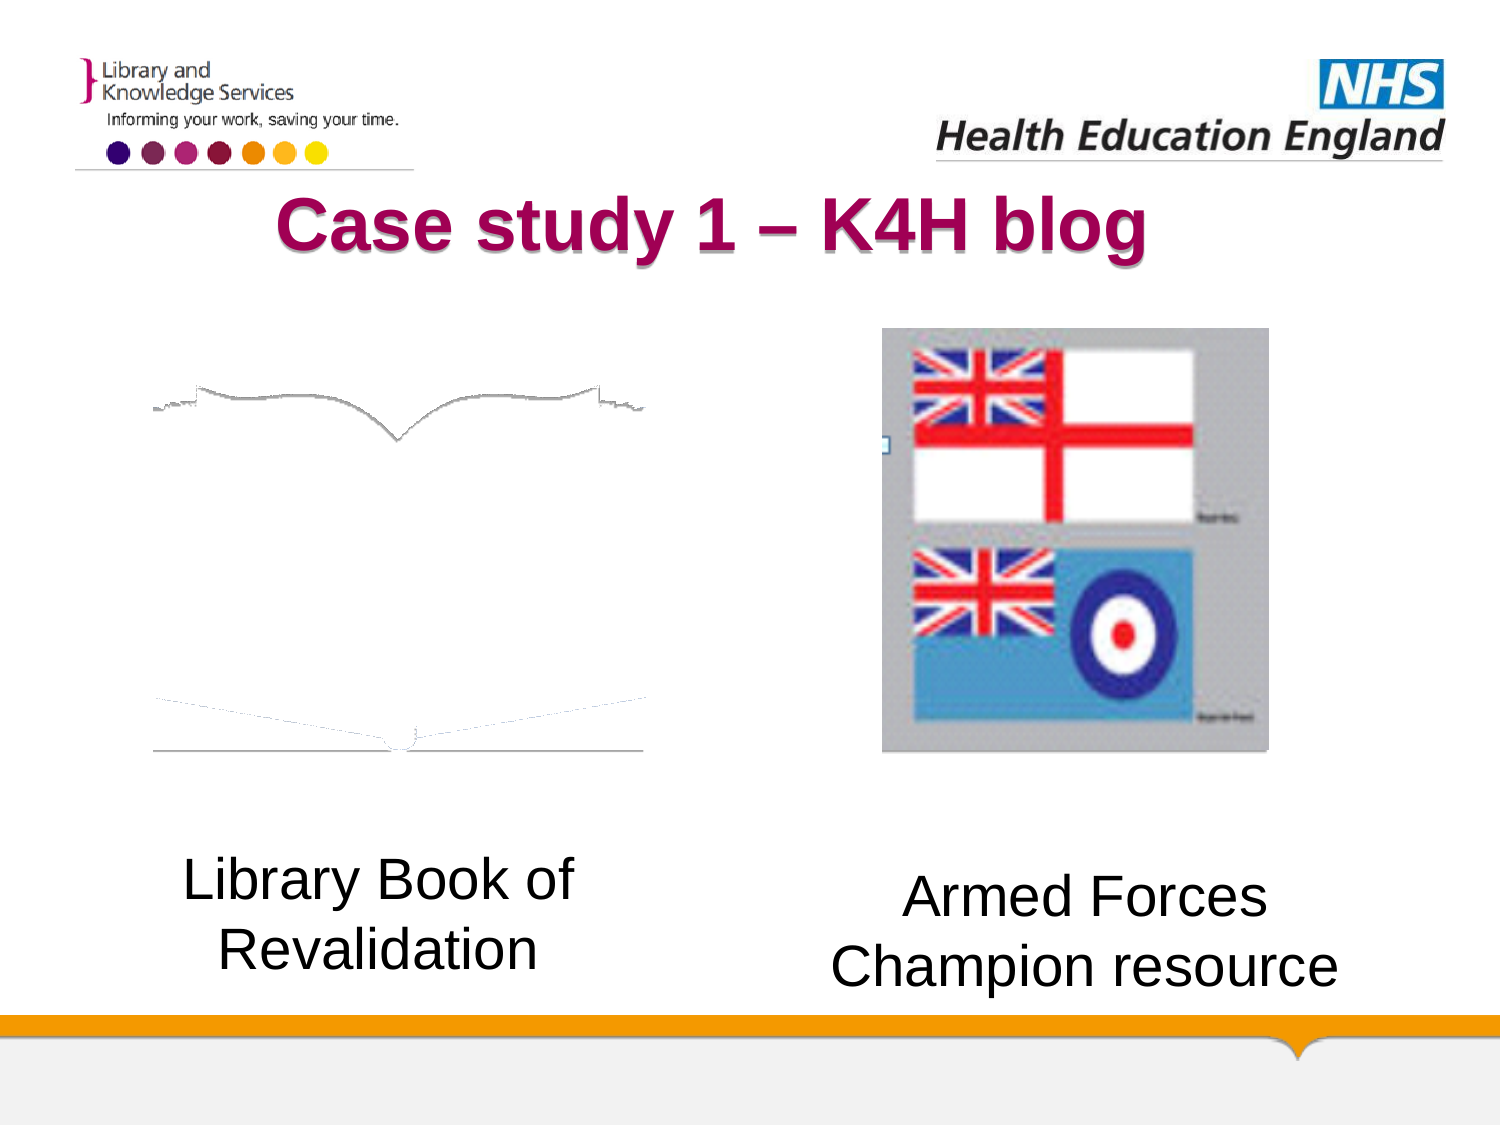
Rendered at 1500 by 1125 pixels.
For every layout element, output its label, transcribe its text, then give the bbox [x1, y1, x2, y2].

text_box Armed Forces Champion resource [814, 850, 1357, 1008]
picture [882, 328, 1269, 751]
picture [153, 385, 647, 751]
title Case study 1 – K4H blog [75, 168, 1500, 280]
picture [75, 54, 416, 169]
text_box Library Book of Revalidation [110, 833, 647, 990]
